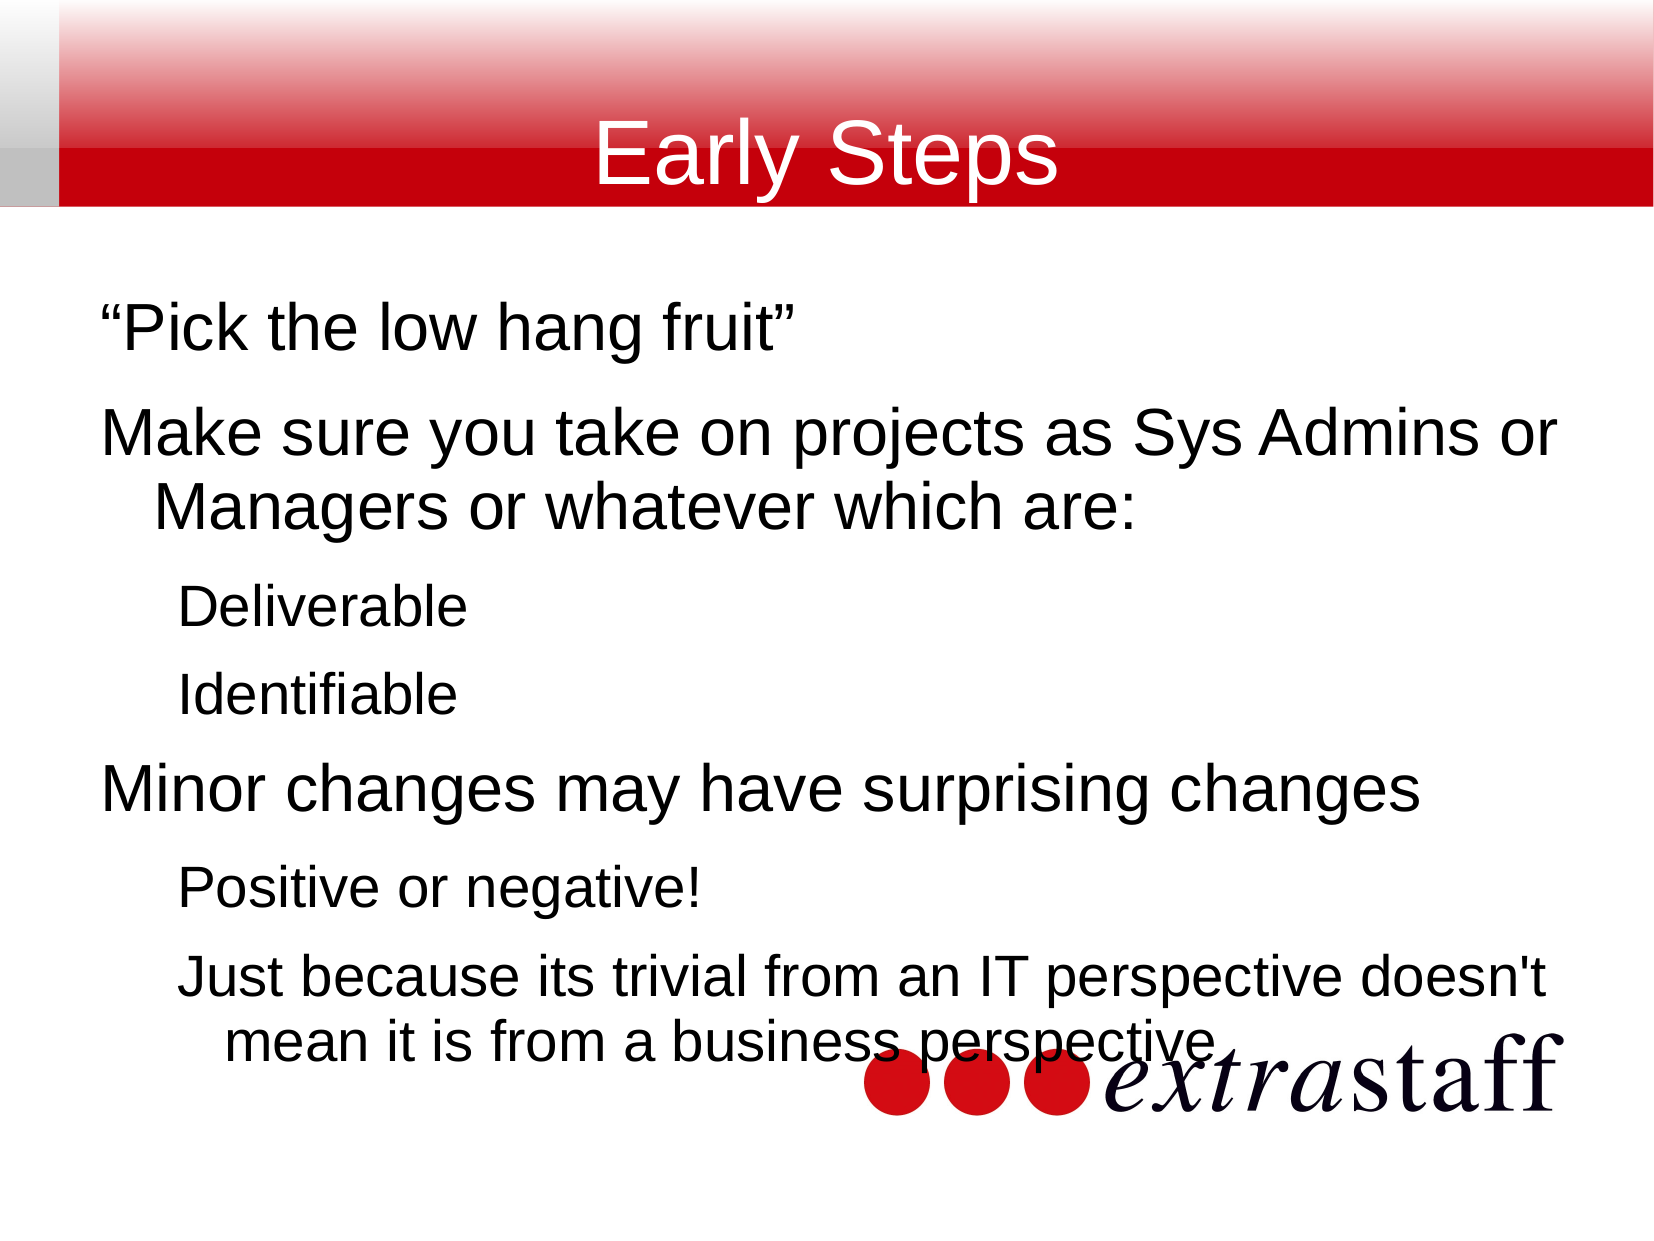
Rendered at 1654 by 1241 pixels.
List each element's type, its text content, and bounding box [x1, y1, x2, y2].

picture [863, 1094, 1565, 1116]
list “Pick the low hang fruit” Make sure you take on projects as Sys Admins or Managers or whatever which are: Deliverable Identifiable Minor changes may have surprising changes Positive or negative! Just because its trivial from an IT perspective doesn't mean it is from a business perspective [82, 290, 1571, 1094]
title Early Steps [82, 56, 1571, 250]
